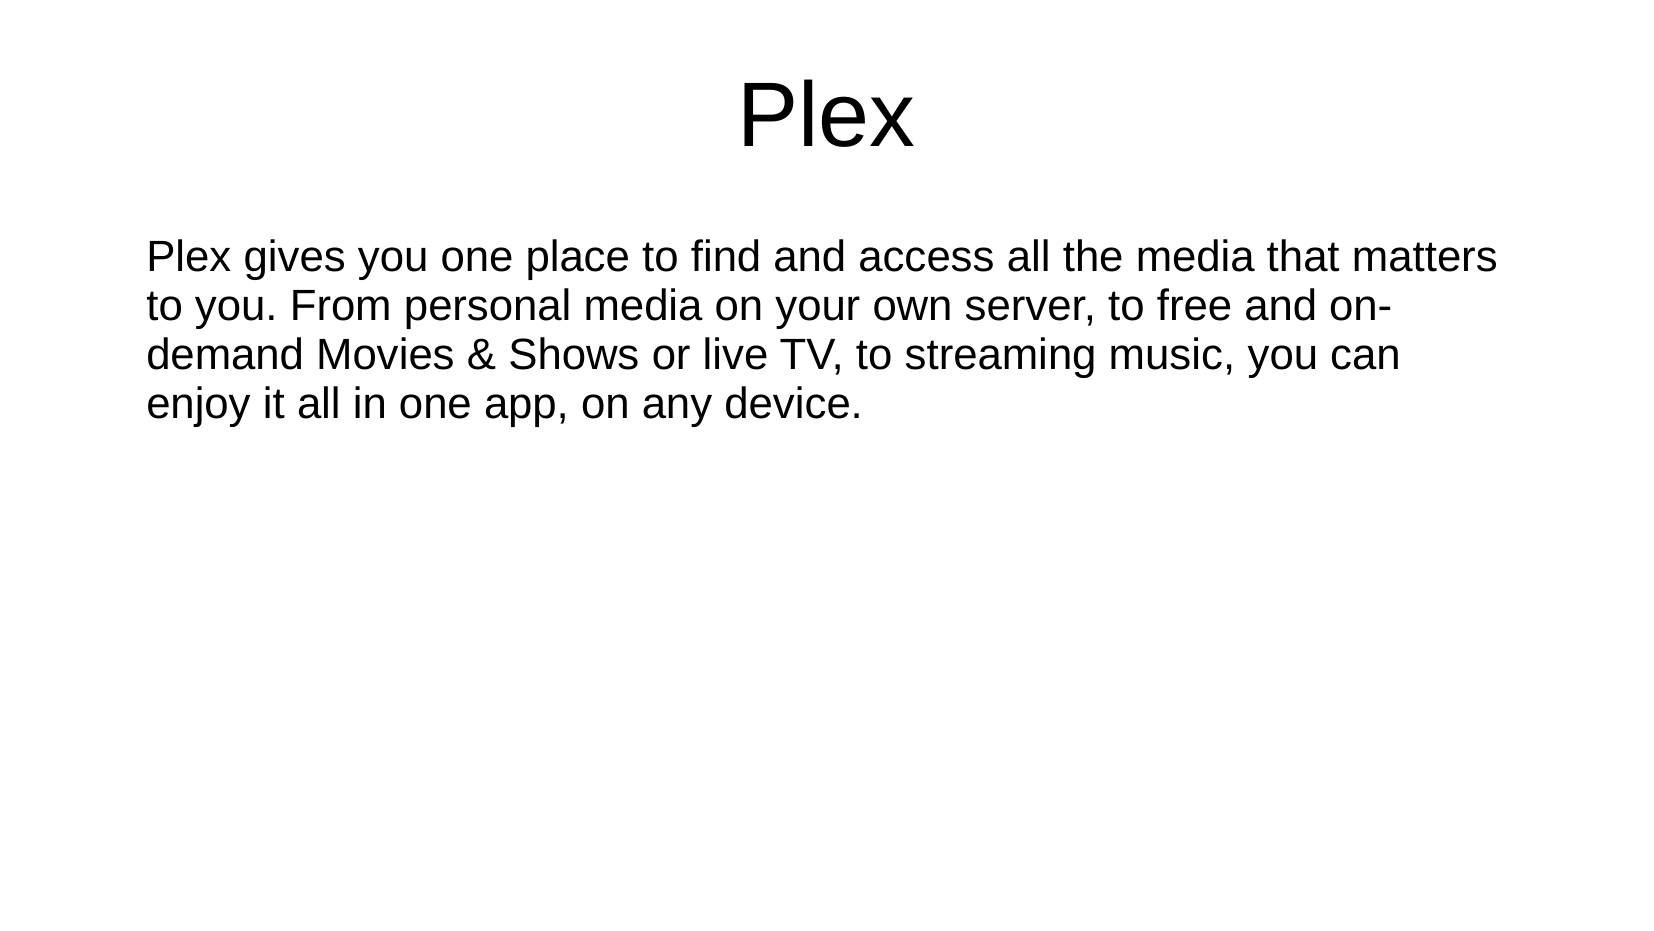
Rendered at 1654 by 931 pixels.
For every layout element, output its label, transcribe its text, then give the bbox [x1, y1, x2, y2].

title Plex [82, 37, 1571, 193]
text_box Plex gives you one place to find and access all the media that matters to you. From personal media on your own server, to free and on-demand Movies & Shows or live TV, to streaming music, you can enjoy it all in one app, on any device. [131, 225, 1519, 788]
